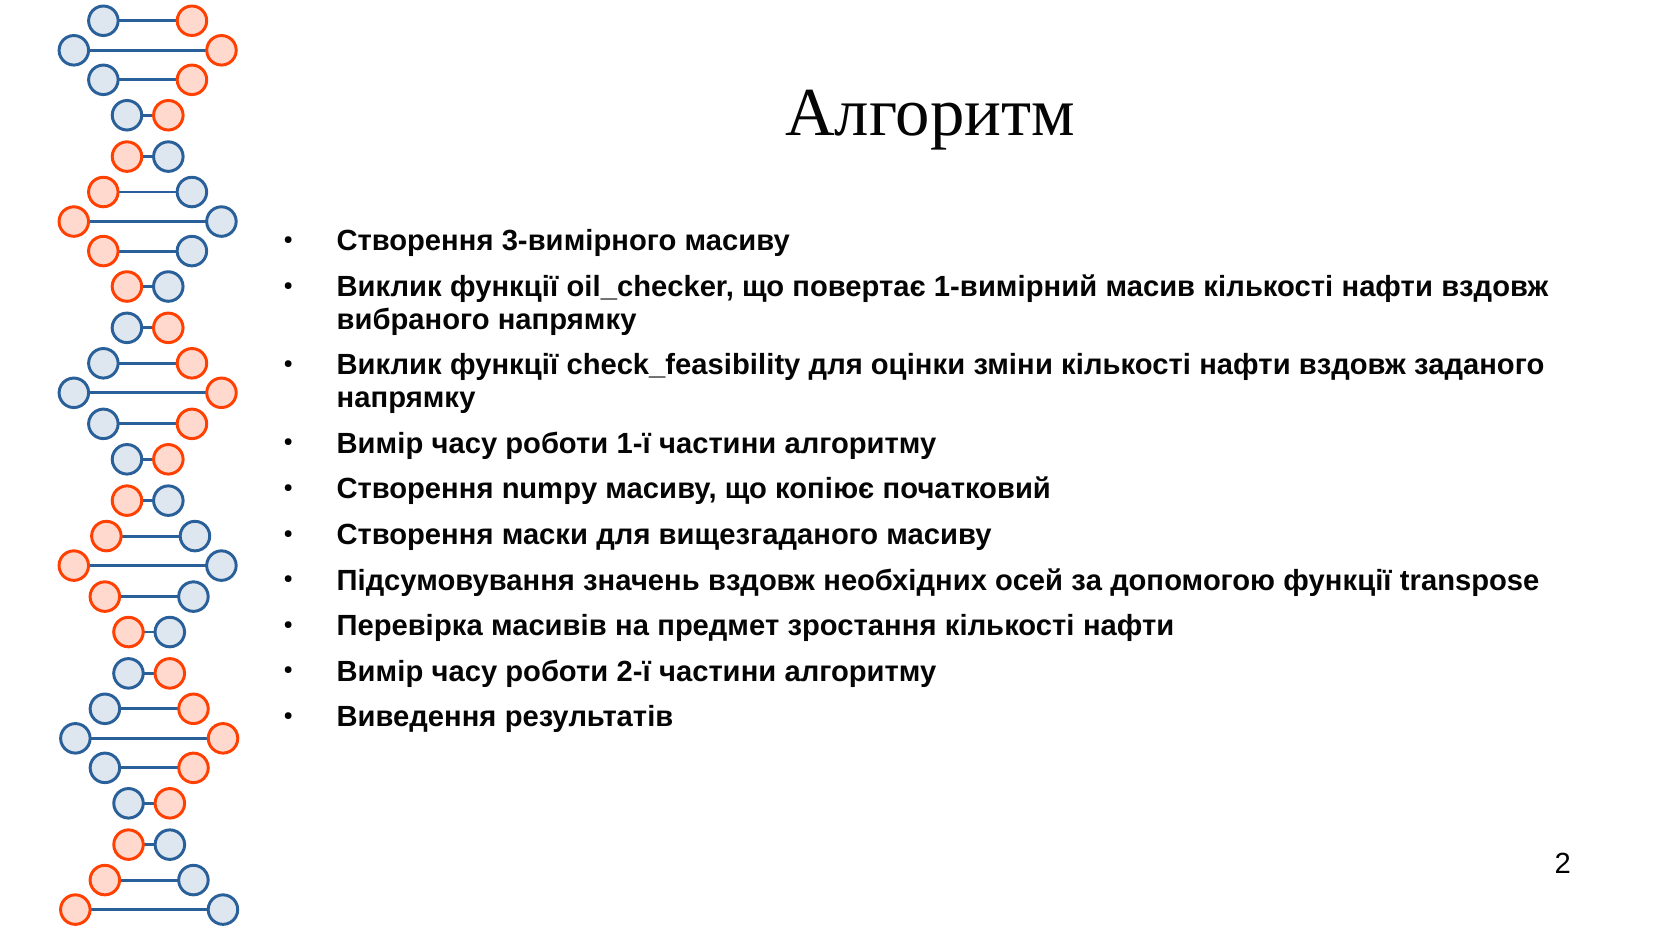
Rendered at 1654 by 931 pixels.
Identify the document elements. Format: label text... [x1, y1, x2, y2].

list Створення 3-вимірного масиву Виклик функції oil_checker, що повертає 1-вимірний масив кількості нафти вздовж вибраного напрямку Виклик функції check_feasibility для оцінки зміни кількості нафти вздовж заданого напрямку Вимір часу роботи 1-ї частини алгоритму Створення numpy масиву, що копіює початковий Створення маски для вищезгаданого масиву Підсумовування значень вздовж необхідних осей за допомогою функції transpose Перевірка масивів на предмет зростання кількості нафти Вимір часу роботи 2-ї частини алгоритму Виведення результатів [265, 224, 1595, 764]
title Алгоритм [265, 35, 1595, 189]
